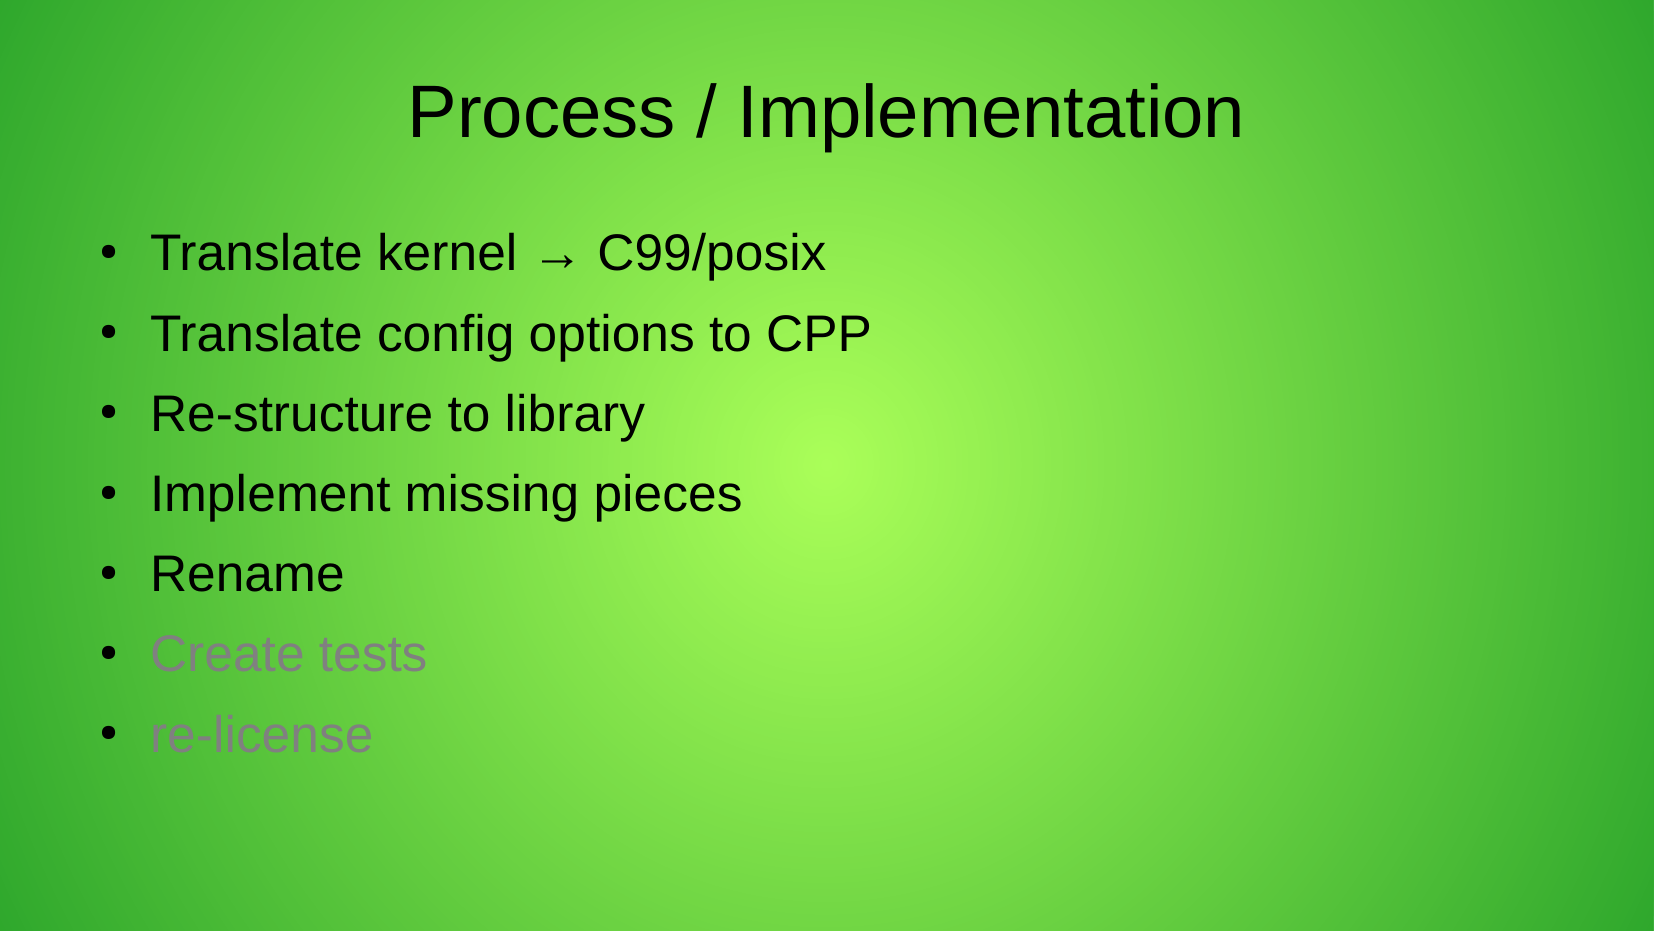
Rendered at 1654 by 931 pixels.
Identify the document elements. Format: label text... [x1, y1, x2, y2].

list Translate kernel → C99/posix Translate config options to CPP Re-structure to library Implement missing pieces Rename Create tests re-license [82, 224, 1571, 764]
title Process / Implementation [82, 35, 1571, 189]
